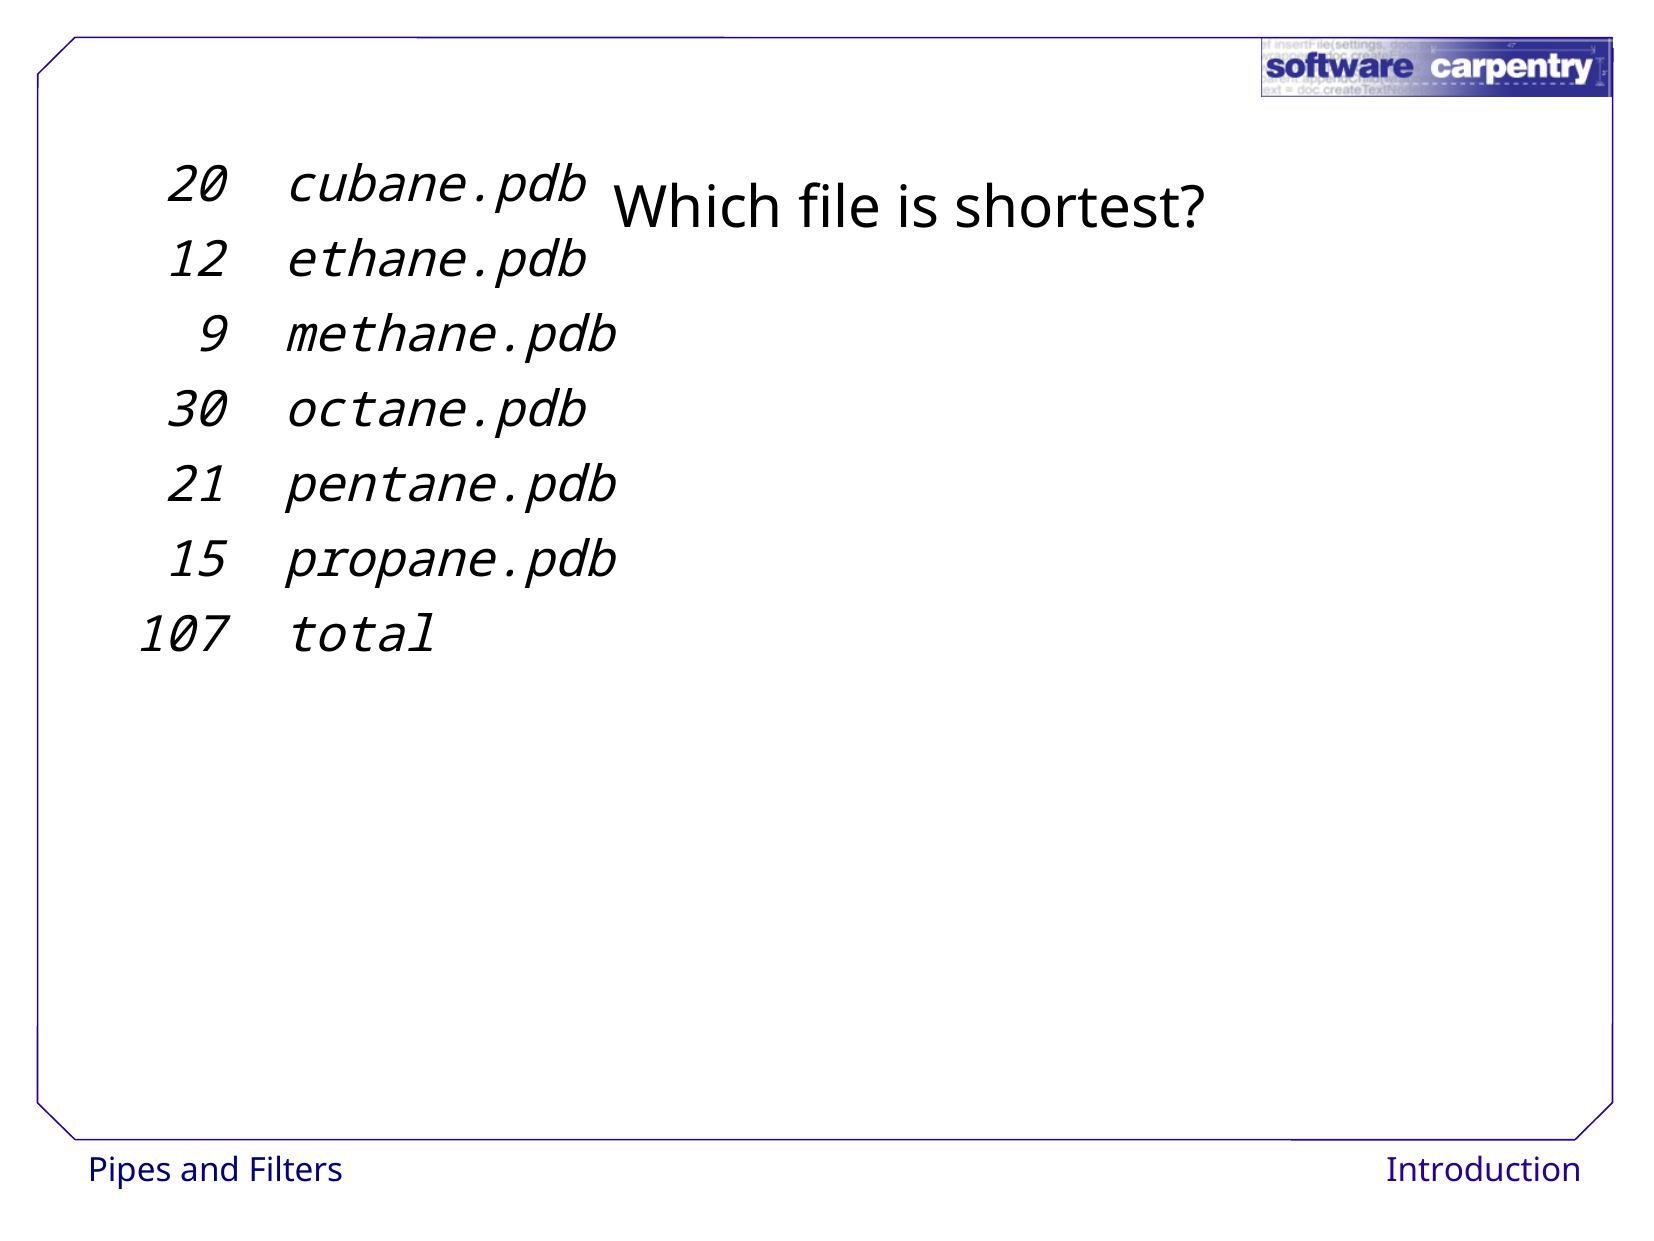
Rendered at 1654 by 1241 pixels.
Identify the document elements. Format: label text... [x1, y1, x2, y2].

text_box Which file is shortest? [598, 126, 1371, 248]
text_box 20 cubane.pdb 12 ethane.pdb 9 methane.pdb 30 octane.pdb 21 pentane.pdb 15 propane.pdb 107 total [89, 128, 638, 1131]
picture [1261, 39, 1613, 97]
